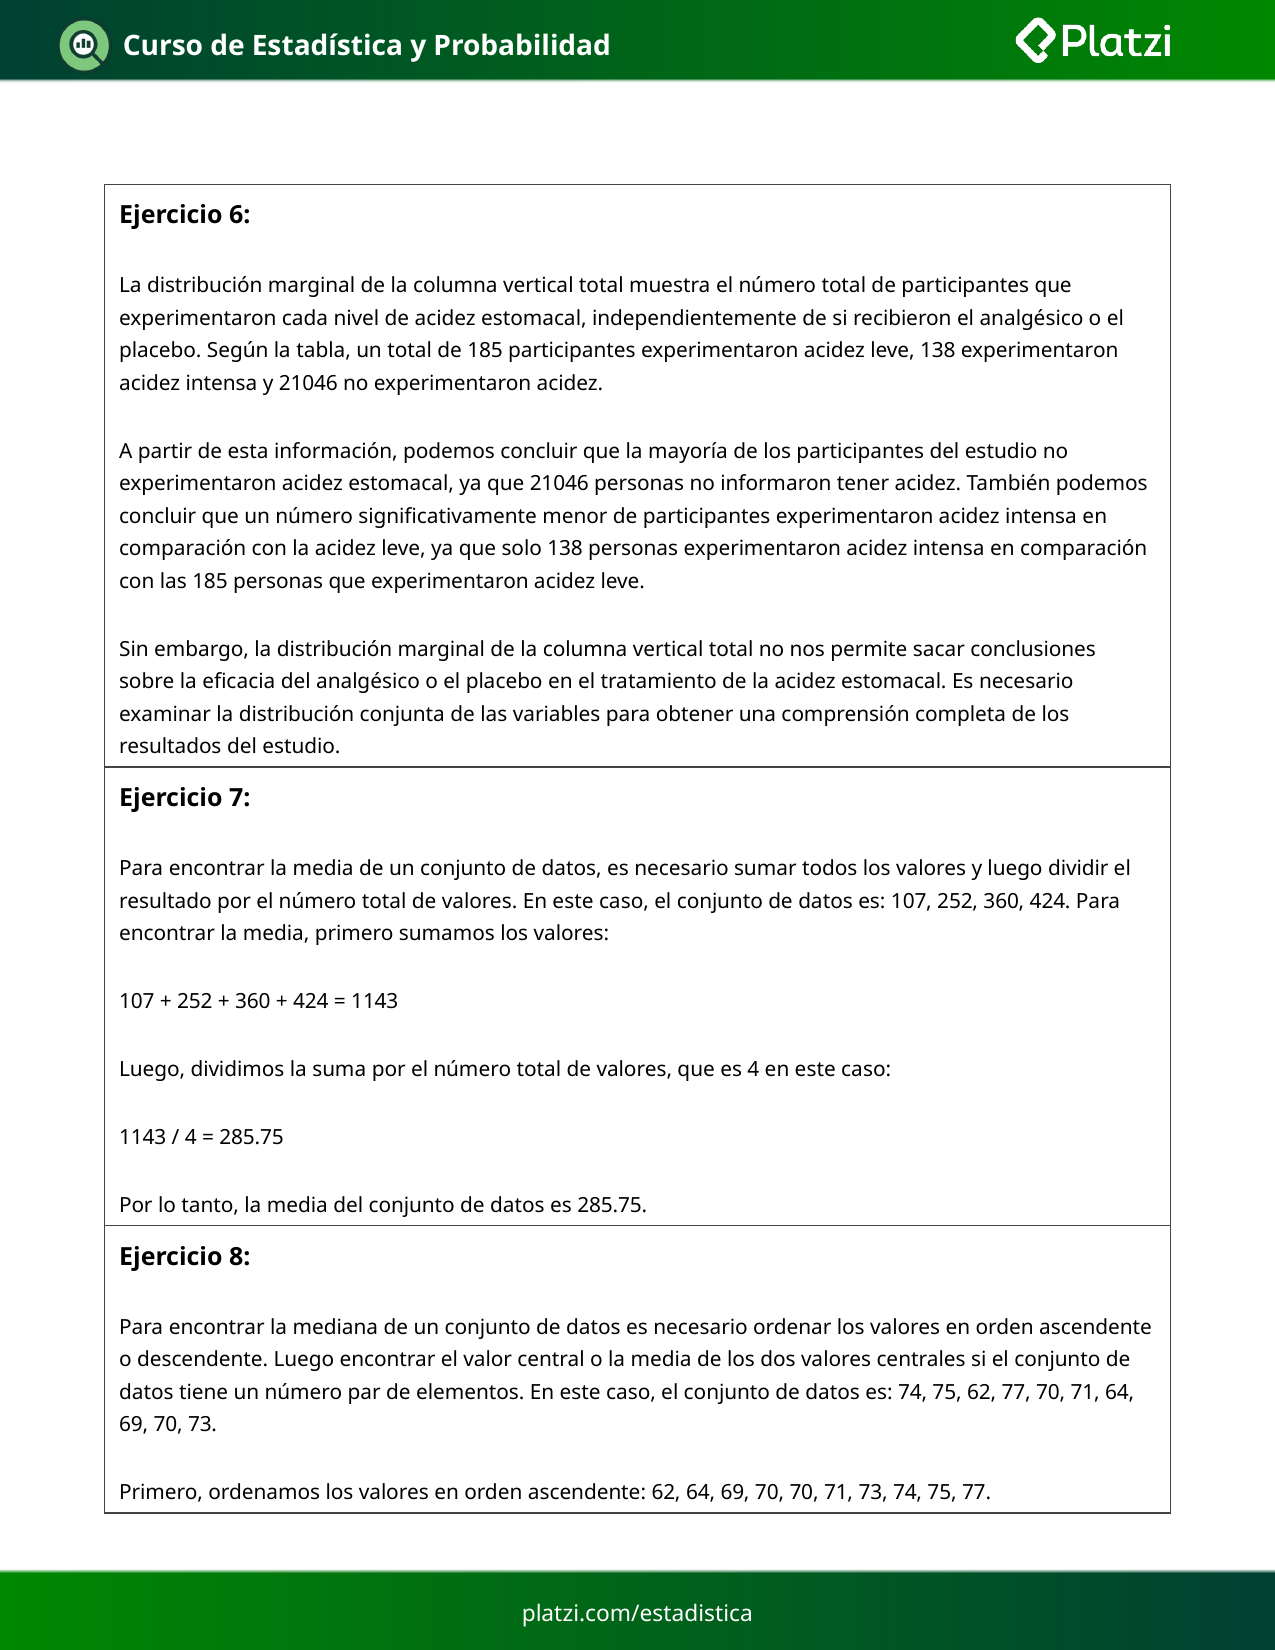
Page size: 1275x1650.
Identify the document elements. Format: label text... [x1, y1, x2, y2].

table_cell Ejercicio 8: Para encontrar la mediana de un conjunto de datos es necesario ordenar los valores en orden ascendente o descendente. Luego encontrar el valor central o la media de los dos valores centrales si el conjunto de datos tiene un número par de elementos. En este caso, el conjunto de datos es: 74, 75, 62, 77, 70, 71, 64, 69, 70, 73. Primero, ordenamos los valores en orden ascendente: 62, 64, 69, 70, 70, 71, 73, 74, 75, 77. [105, 1226, 1170, 1512]
picture [0, 0, 1275, 1650]
subtitle platzi.com/estadistica [200, 1571, 1075, 1650]
table_cell Ejercicio 7: Para encontrar la media de un conjunto de datos, es necesario sumar todos los valores y luego dividir el resultado por el número total de valores. En este caso, el conjunto de datos es: 107, 252, 360, 424. Para encontrar la media, primero sumamos los valores: 107 + 252 + 360 + 424 = 1143 Luego, dividimos la suma por el número total de valores, que es 4 en este caso: 1143 / 4 = 285.75 Por lo tanto, la media del conjunto de datos es 285.75. [105, 768, 1170, 1225]
table_header Ejercicio 6: La distribución marginal de la columna vertical total muestra el número total de participantes que experimentaron cada nivel de acidez estomacal, independientemente de si recibieron el analgésico o el placebo. Según la tabla, un total de 185 participantes experimentaron acidez leve, 138 experimentaron acidez intensa y 21046 no experimentaron acidez. A partir de esta información, podemos concluir que la mayoría de los participantes del estudio no experimentaron acidez estomacal, ya que 21046 personas no informaron tener acidez. También podemos concluir que un número significativamente menor de participantes experimentaron acidez intensa en comparación con la acidez leve, ya que solo 138 personas experimentaron acidez intensa en comparación con las 185 personas que experimentaron acidez leve. Sin embargo, la distribución marginal de la columna vertical total no nos permite sacar conclusiones sobre la eficacia del analgésico o el placebo en el tratamiento de la acidez estomacal. Es necesario examinar la distribución conjunta de las variables para obtener una comprensión completa de los resultados del estudio. [105, 185, 1170, 766]
title Curso de Estadística y Probabilidad [101, 6, 976, 86]
